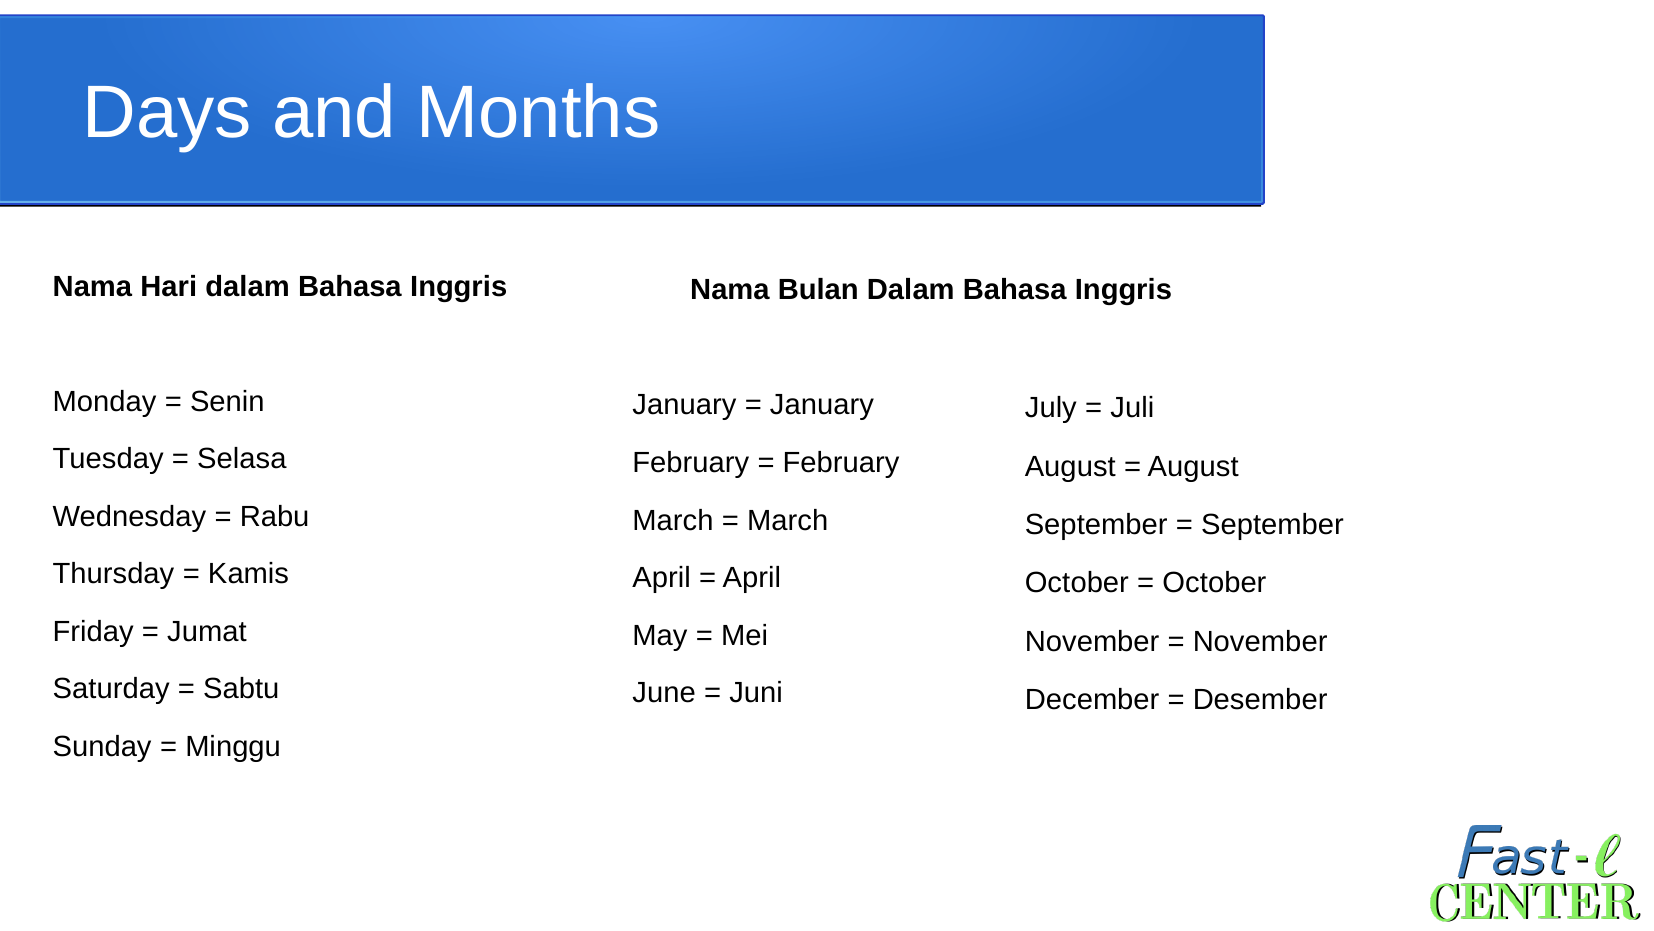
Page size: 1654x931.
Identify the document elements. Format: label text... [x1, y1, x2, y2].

text_box Nama Bulan Dalam Bahasa Inggris January = January February = February March = March April = April May = Mei June = Juni [617, 265, 1188, 832]
text_box Nama Hari dalam Bahasa Inggris Monday = Senin Tuesday = Selasa Wednesday = Rabu Thursday = Kamis Friday = Jumat Saturday = Sabtu Sunday = Minggu [38, 262, 608, 828]
title Days and Months [82, 35, 1235, 189]
picture [1430, 825, 1641, 924]
text_box July = Juli August = August September = September October = October November = November December = Desember [1009, 384, 1360, 724]
